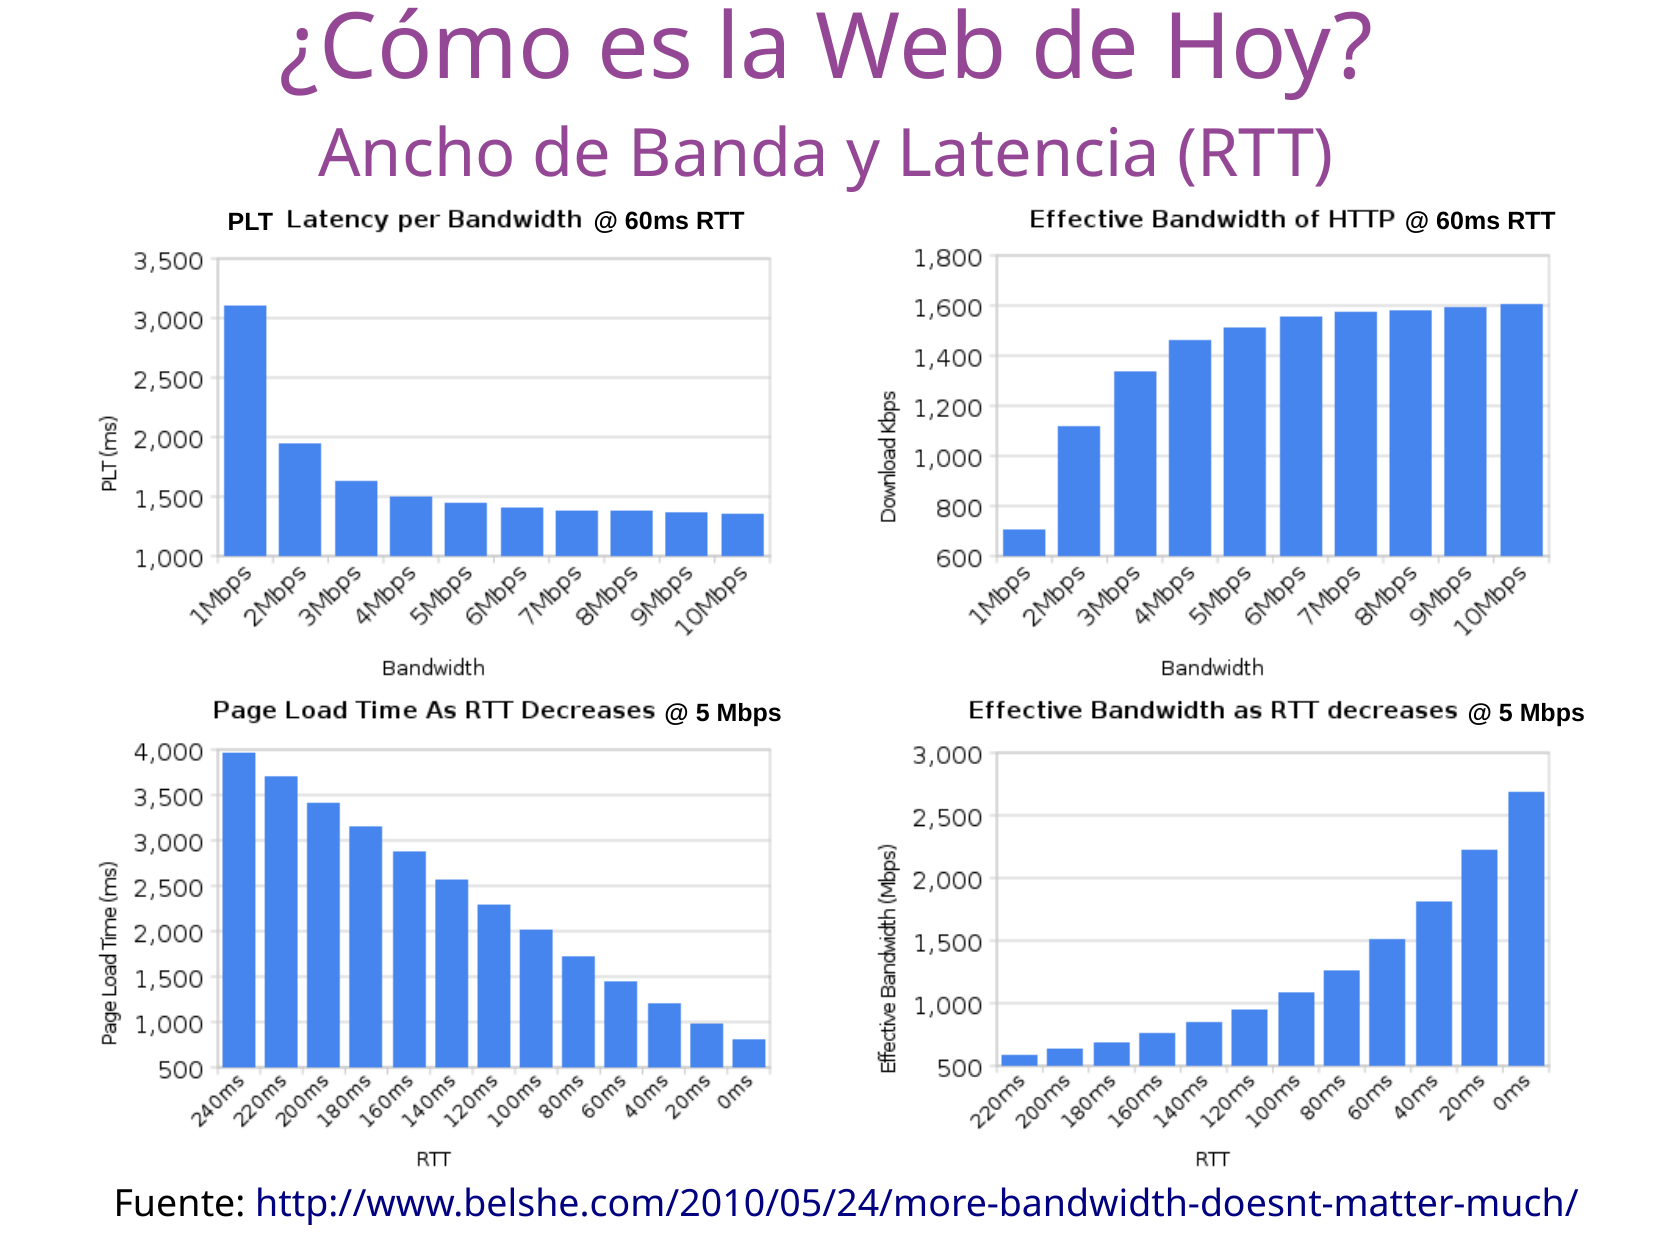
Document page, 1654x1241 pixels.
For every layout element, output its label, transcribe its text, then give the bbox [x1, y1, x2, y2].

text_box @ 5 Mbps [1452, 690, 1601, 734]
text_box PLT [212, 200, 289, 244]
text_box Fuente: http://www.belshe.com/2010/05/24/more-bandwidth-doesnt-matter-much/ [11, 1169, 1595, 1241]
text_box @ 60ms RTT [578, 199, 760, 243]
title ¿Cómo es la Web de Hoy? Ancho de Banda y Latencia (RTT) [82, 0, 1571, 192]
text_box @ 60ms RTT [1389, 199, 1571, 243]
picture [82, 192, 786, 1182]
text_box @ 5 Mbps [649, 690, 798, 734]
picture [861, 192, 1565, 1182]
